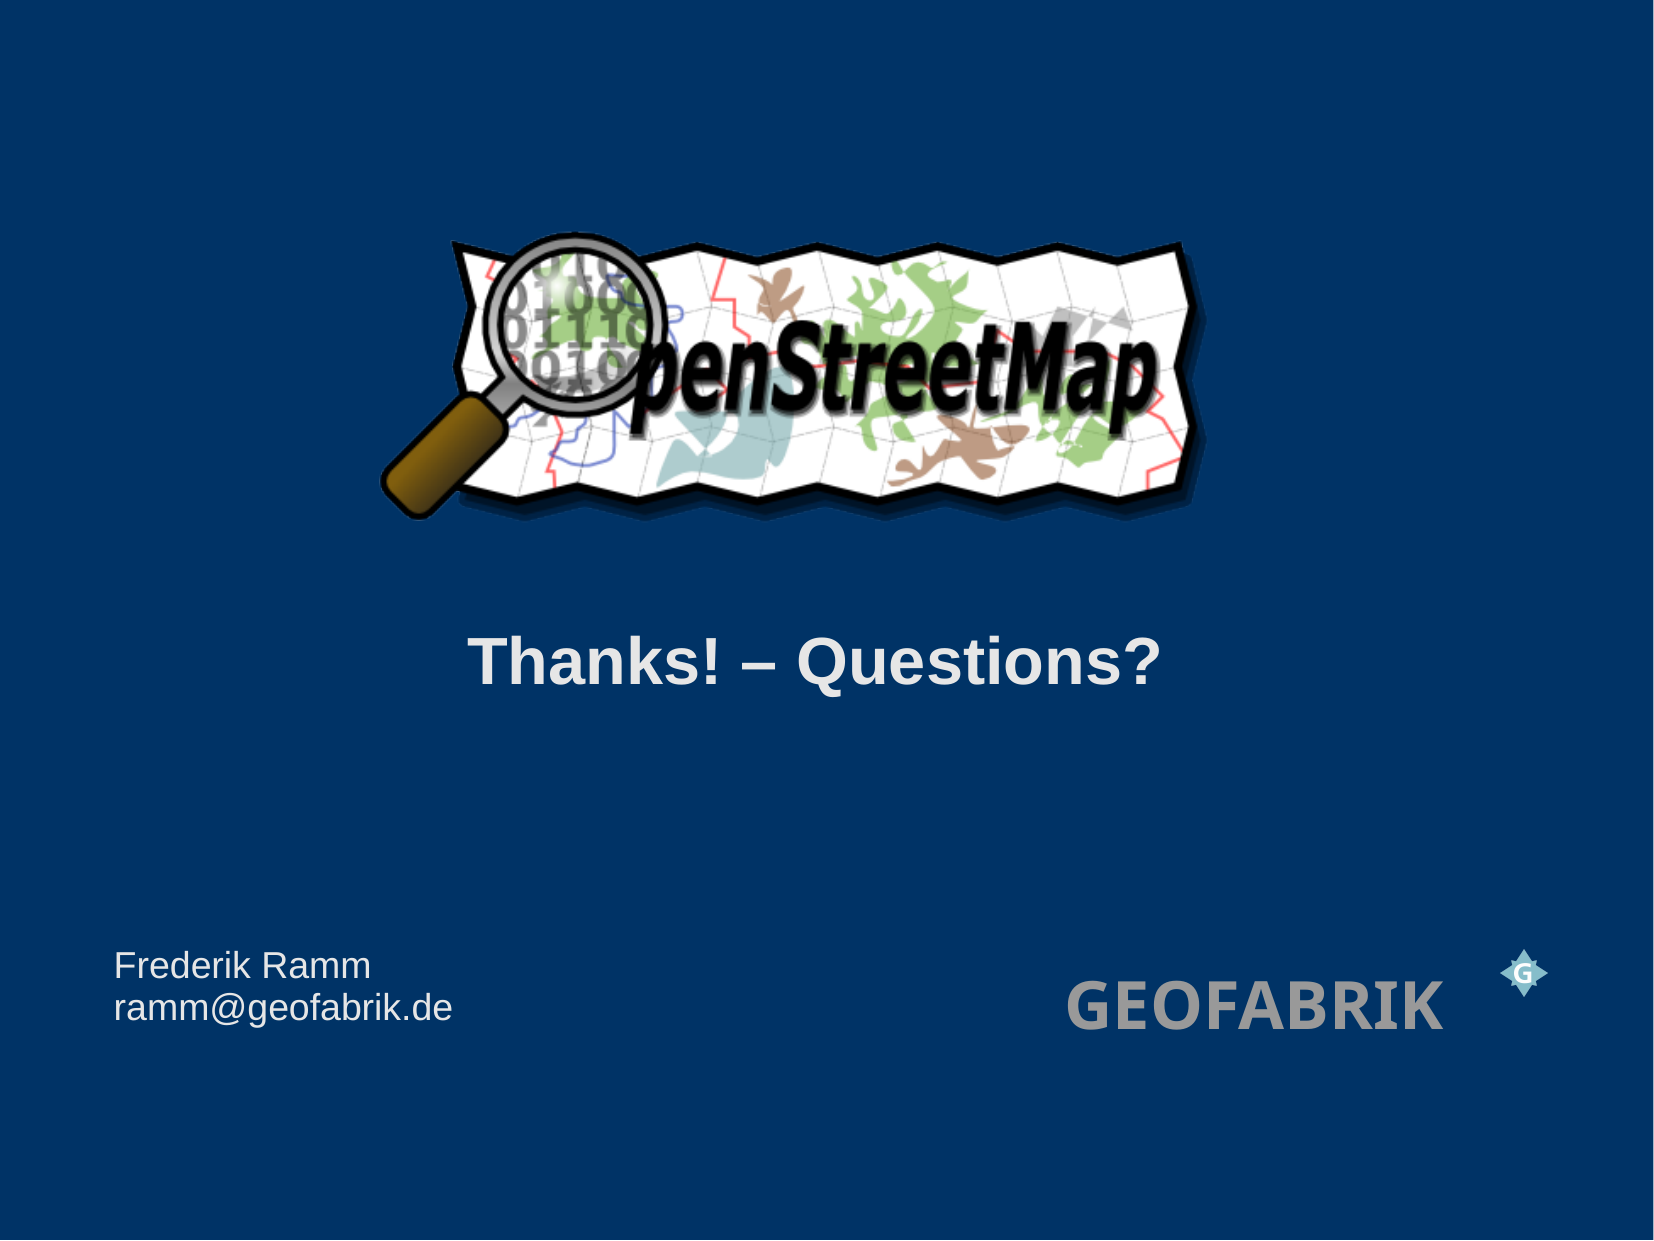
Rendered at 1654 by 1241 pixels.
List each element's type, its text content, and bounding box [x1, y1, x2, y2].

text_box Frederik Ramm ramm@geofabrik.de [99, 937, 469, 1064]
picture [375, 224, 1276, 524]
text_box Thanks! – Questions? [452, 617, 1197, 733]
text_box GEOFABRIK [1050, 950, 1520, 1044]
picture [1500, 949, 1548, 997]
